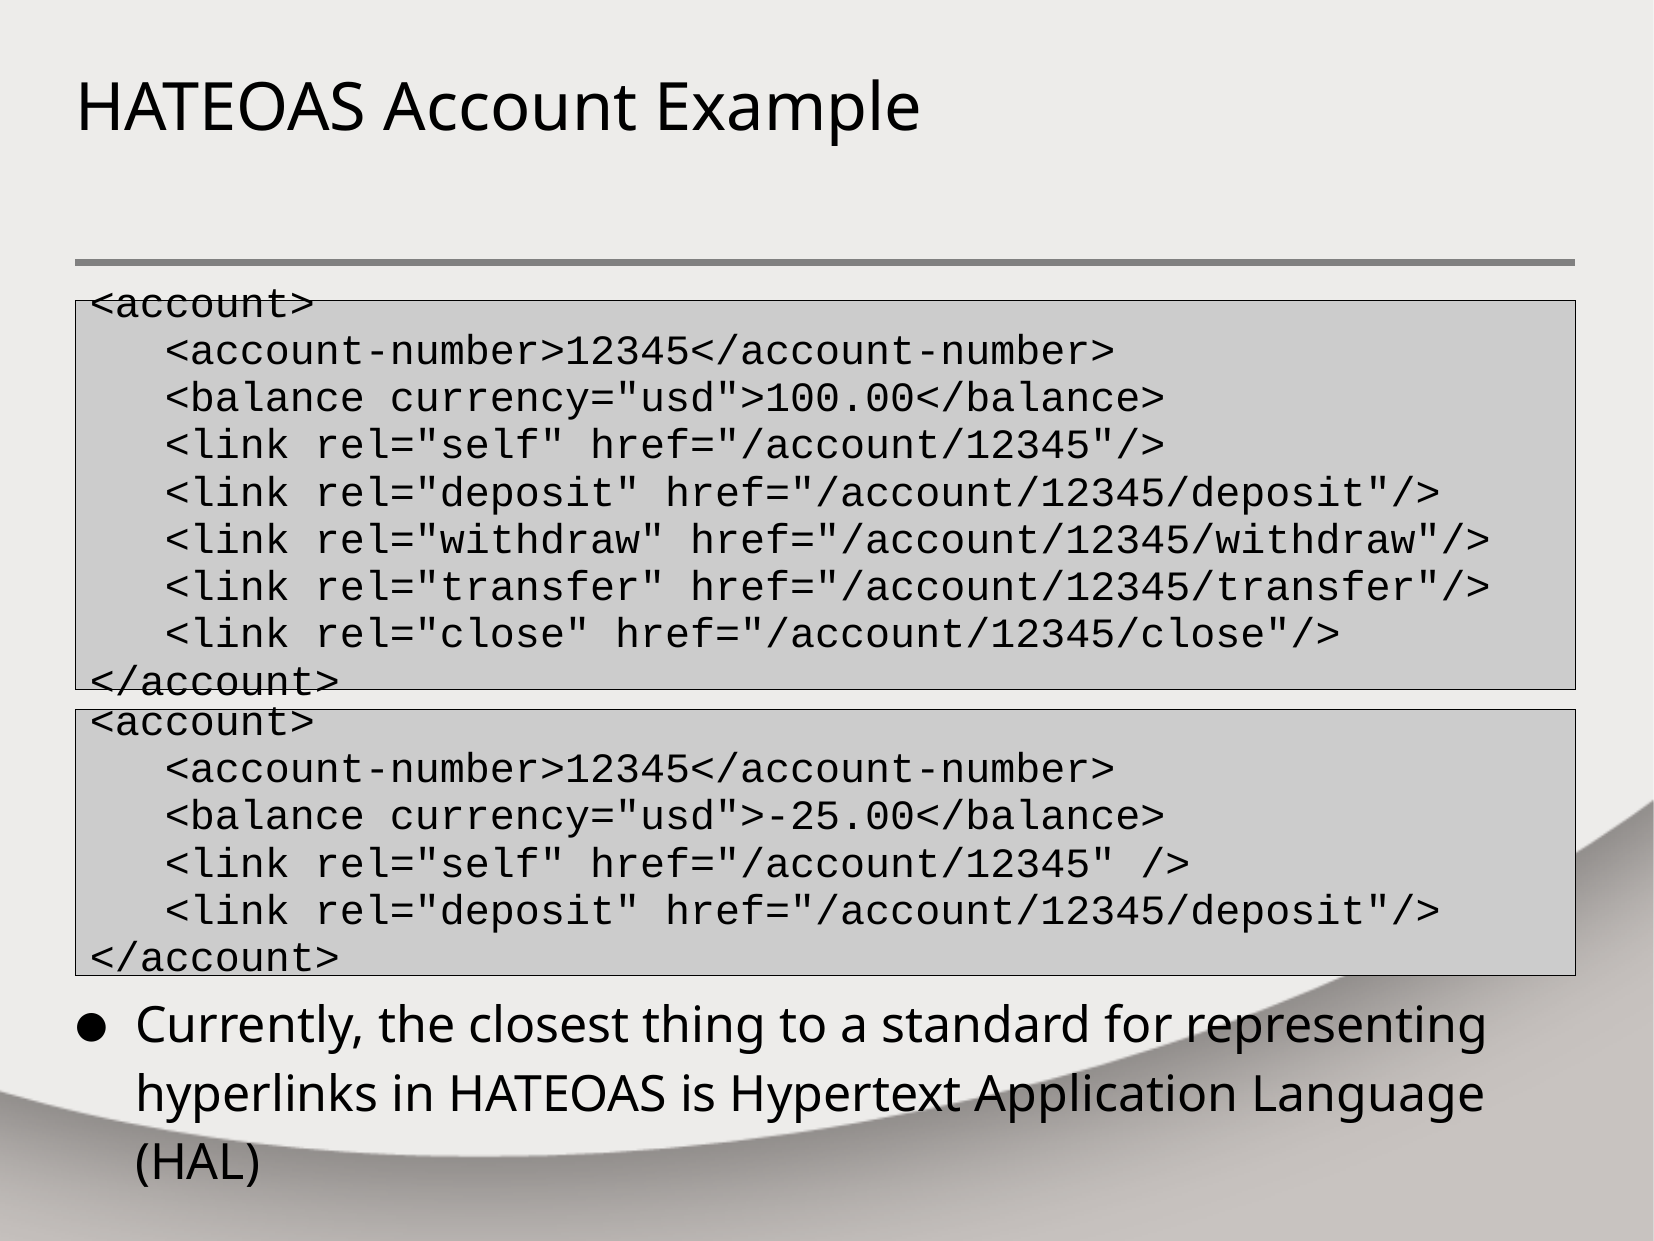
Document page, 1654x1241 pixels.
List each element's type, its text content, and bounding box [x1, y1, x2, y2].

list Currently, the closest thing to a standard for representing hyperlinks in HATEOAS is Hypertext Application Language (HAL) [75, 300, 1576, 1163]
title HATEOAS Account Example [75, 75, 1576, 226]
picture [0, 0, 1654, 1241]
